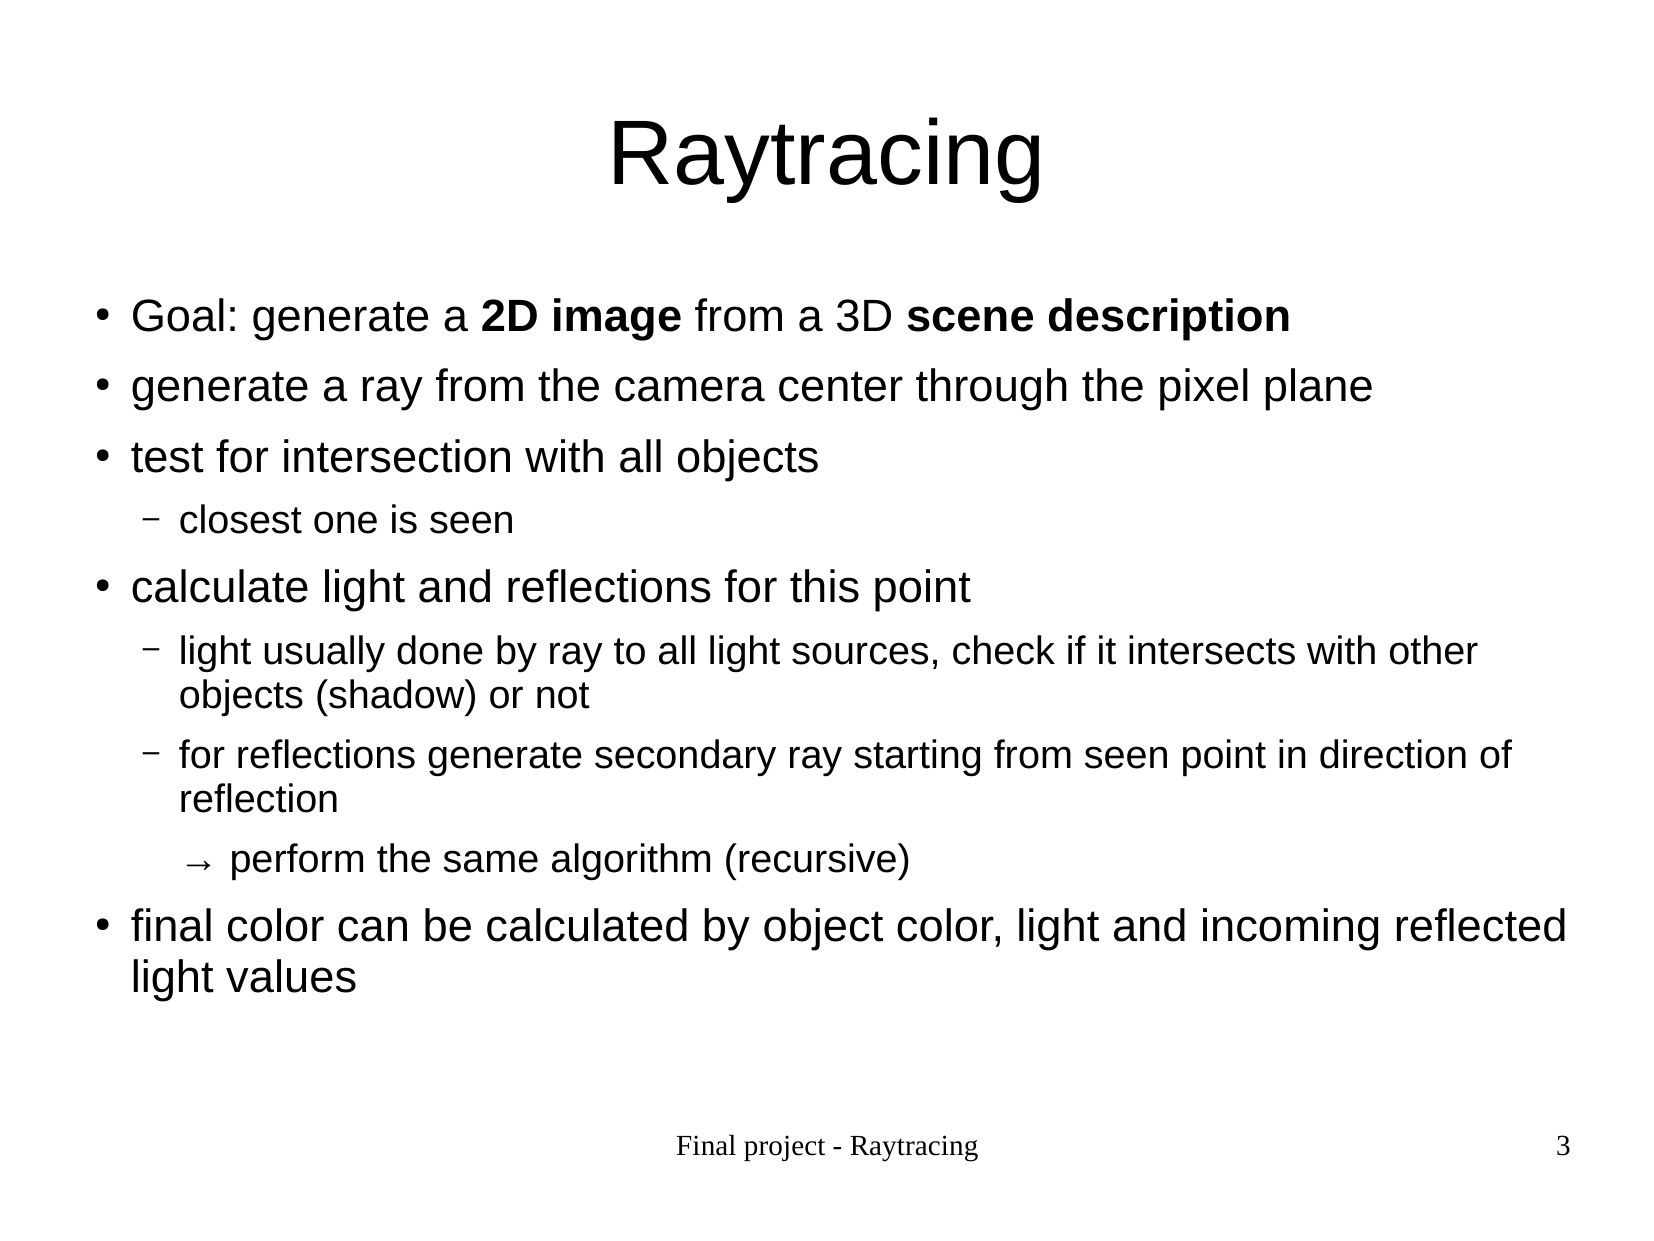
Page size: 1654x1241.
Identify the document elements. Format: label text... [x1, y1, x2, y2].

title Raytracing [82, 49, 1571, 257]
list Goal: generate a 2D image from a 3D scene description generate a ray from the camera center through the pixel plane test for intersection with all objects closest one is seen calculate light and reflections for this point light usually done by ray to all light sources, check if it intersects with other objects (shadow) or not for reflections generate secondary ray starting from seen point in direction of reflection → perform the same algorithm (recursive) final color can be calculated by object color, light and incoming reflected light values [82, 290, 1571, 1010]
